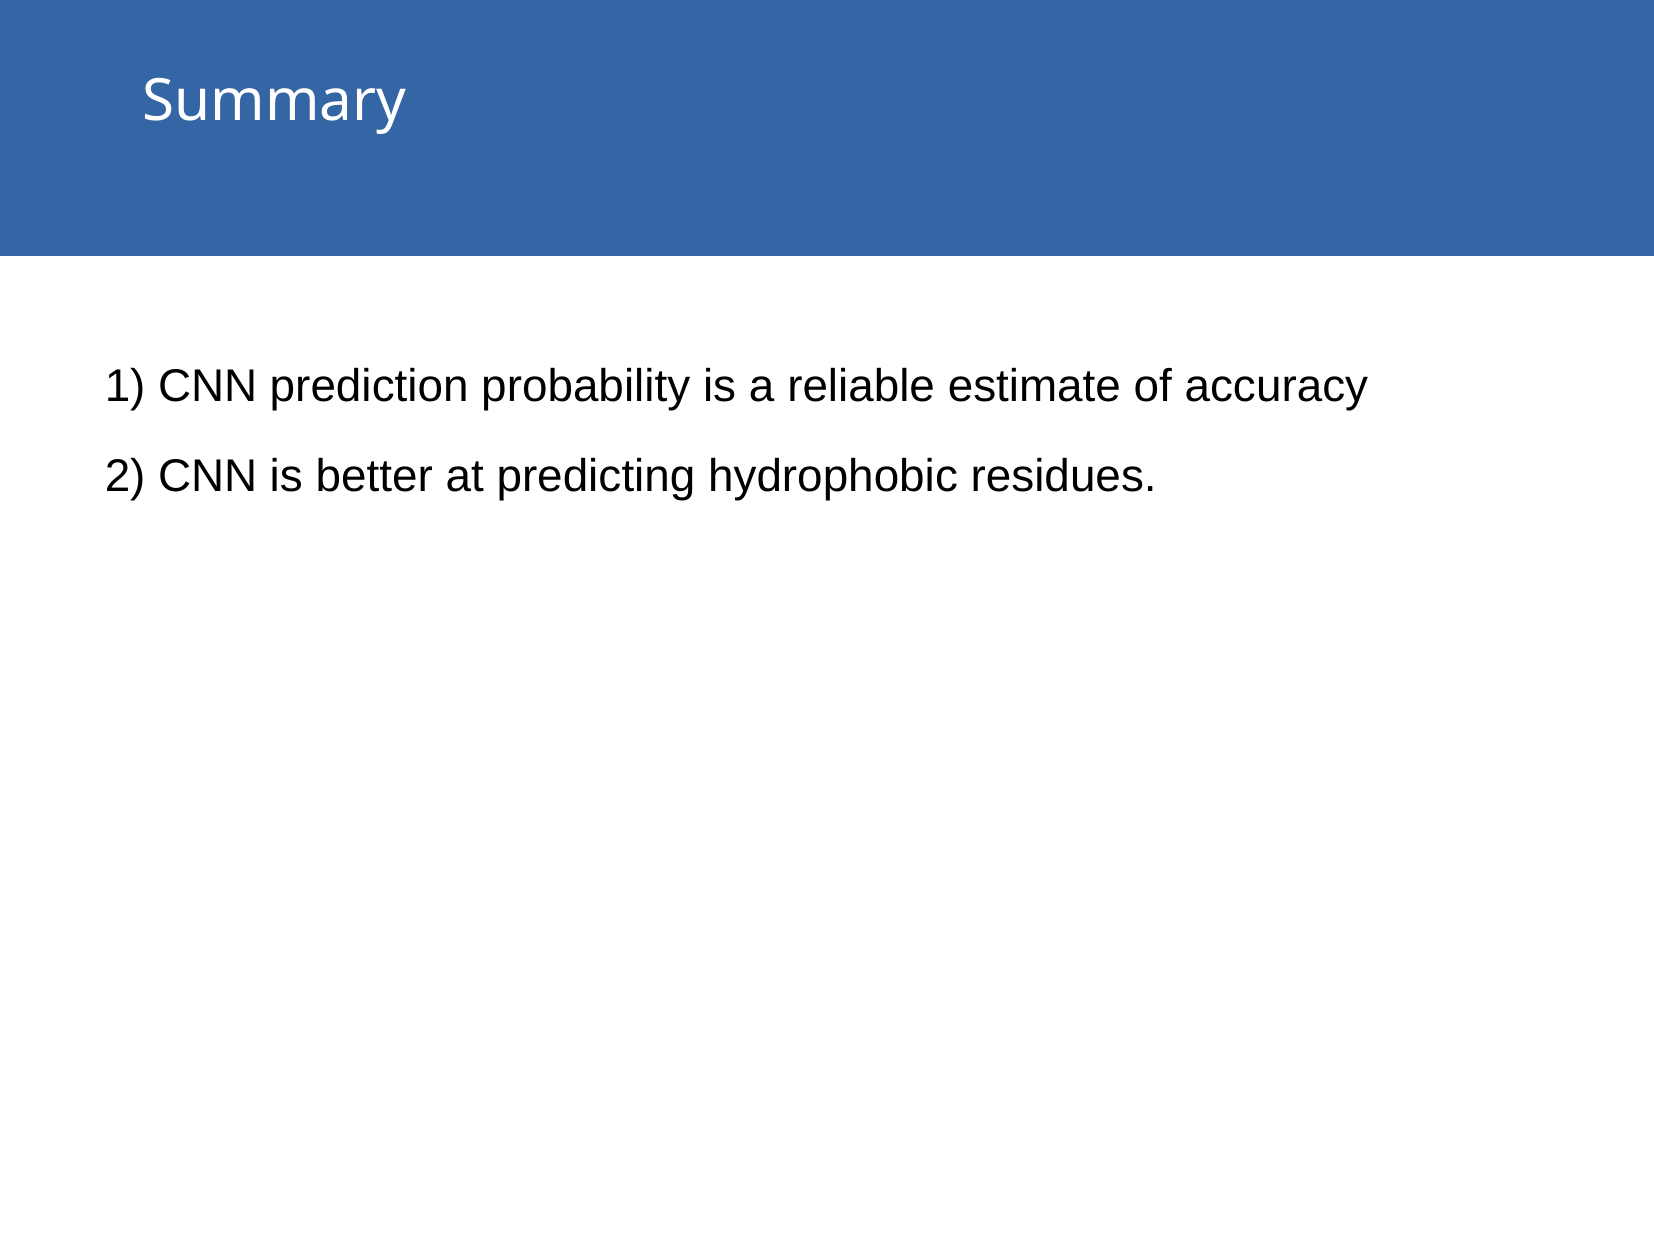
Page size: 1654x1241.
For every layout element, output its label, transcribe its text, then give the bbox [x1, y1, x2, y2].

text_box [0, 0, 1654, 256]
text_box CNN prediction probability is a reliable estimate of accuracy CNN is better at predicting hydrophobic residues. [90, 261, 1516, 823]
text_box Summary [53, 50, 1621, 206]
